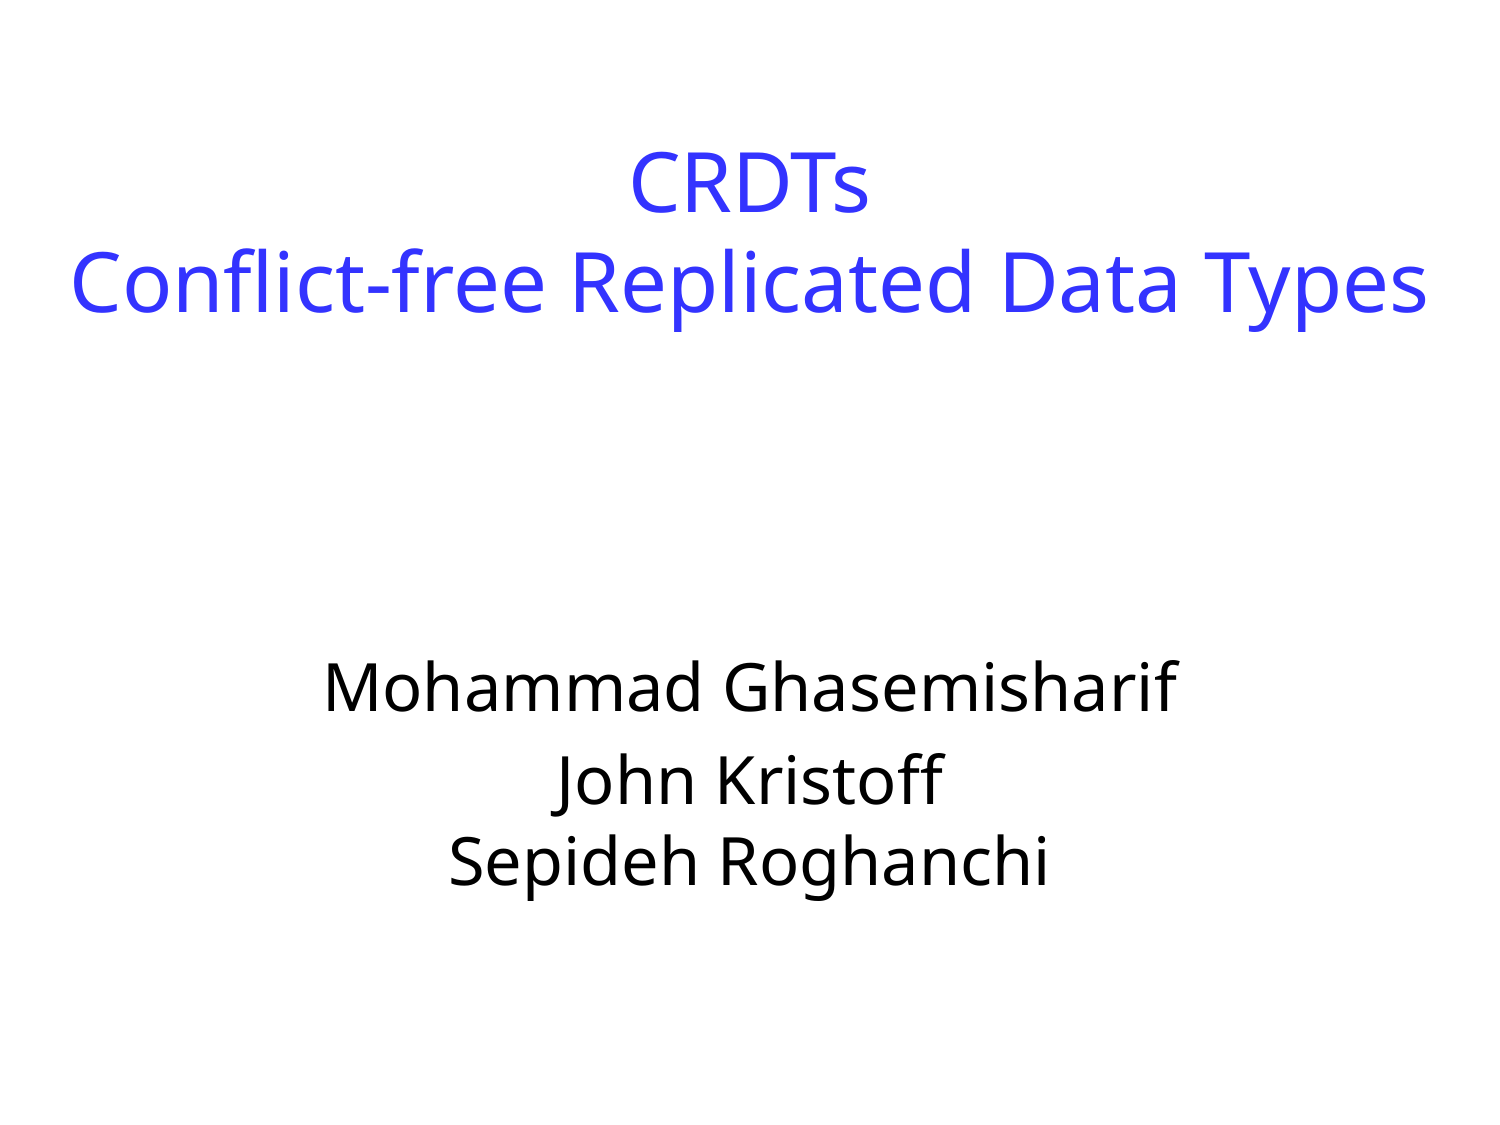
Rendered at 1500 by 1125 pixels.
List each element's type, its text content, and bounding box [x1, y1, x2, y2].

subtitle Mohammad Ghasemisharif John Kristoff Sepideh Roghanchi [225, 637, 1275, 925]
title CRDTs Conflict-free Replicated Data Types [15, 108, 1486, 350]
